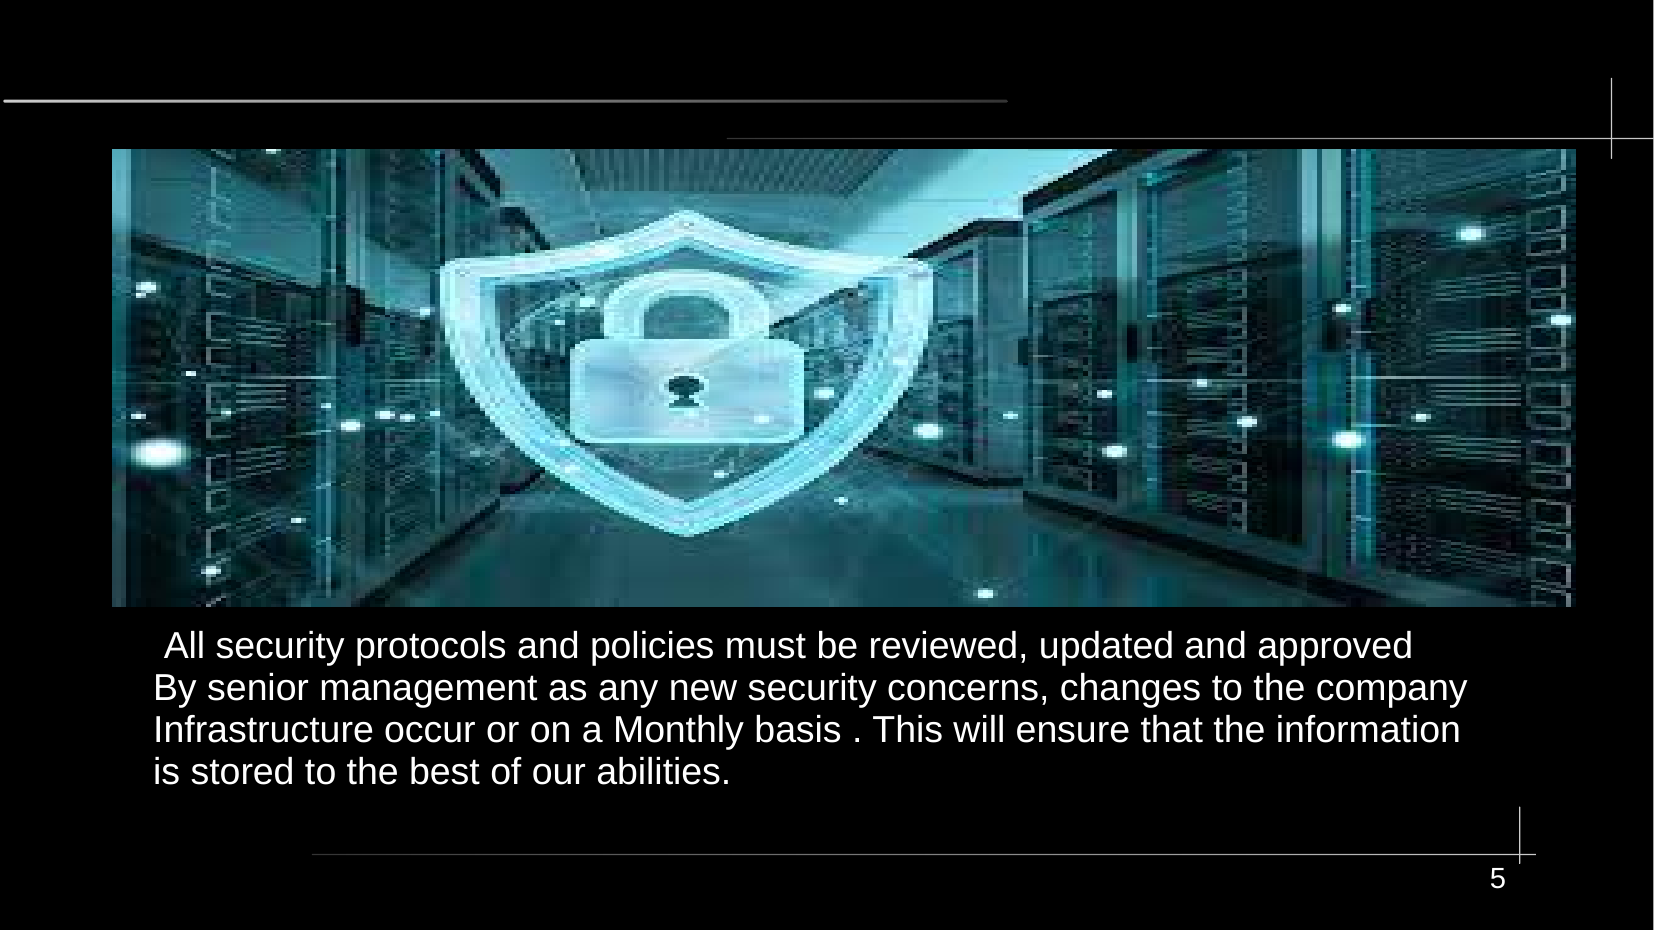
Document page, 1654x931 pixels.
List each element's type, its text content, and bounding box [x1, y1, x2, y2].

picture [112, 149, 1576, 607]
text_box All security protocols and policies must be reviewed, updated and approved By senior management as any new security concerns, changes to the company Infrastructure occur or on a Monthly basis . This will ensure that the information is stored to the best of our abilities. [138, 617, 1492, 931]
